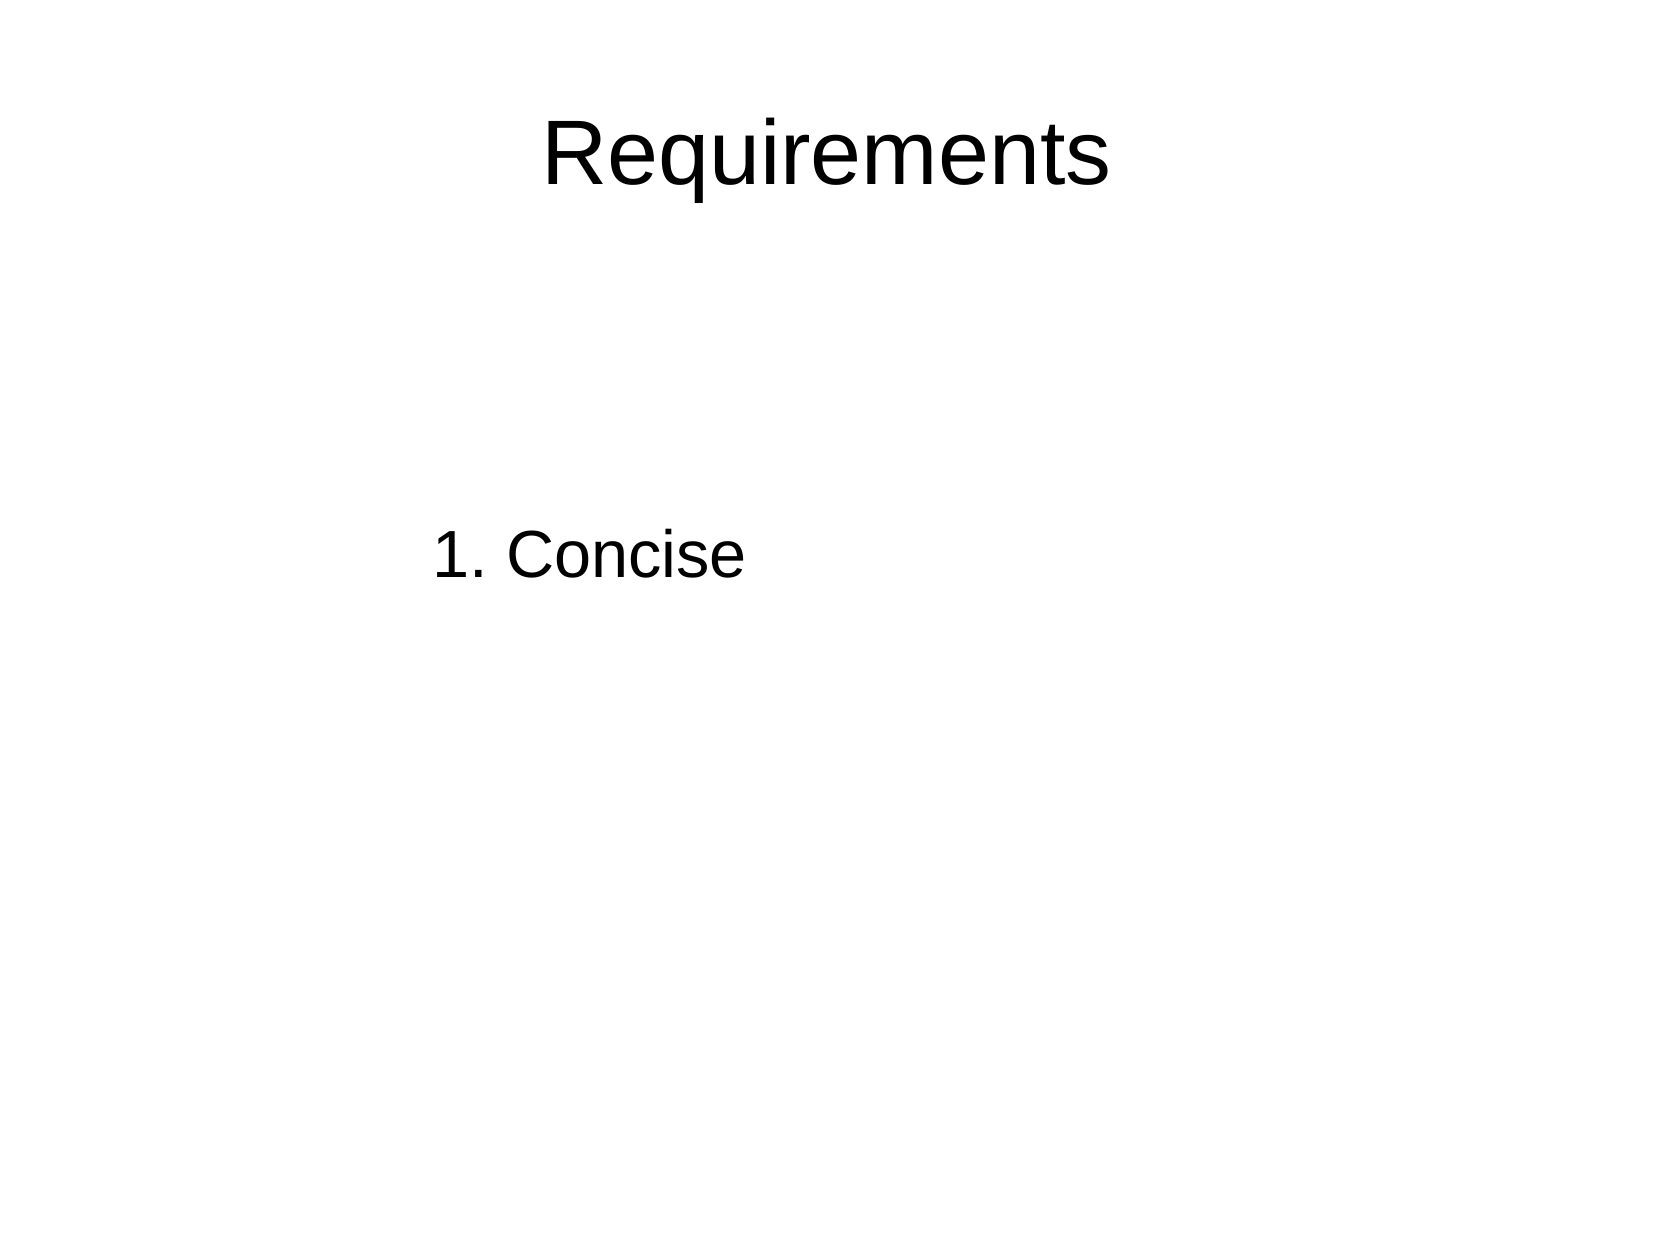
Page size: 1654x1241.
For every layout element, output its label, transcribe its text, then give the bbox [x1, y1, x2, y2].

title Requirements [82, 49, 1571, 257]
text_box 1. Concise [417, 500, 1237, 608]
